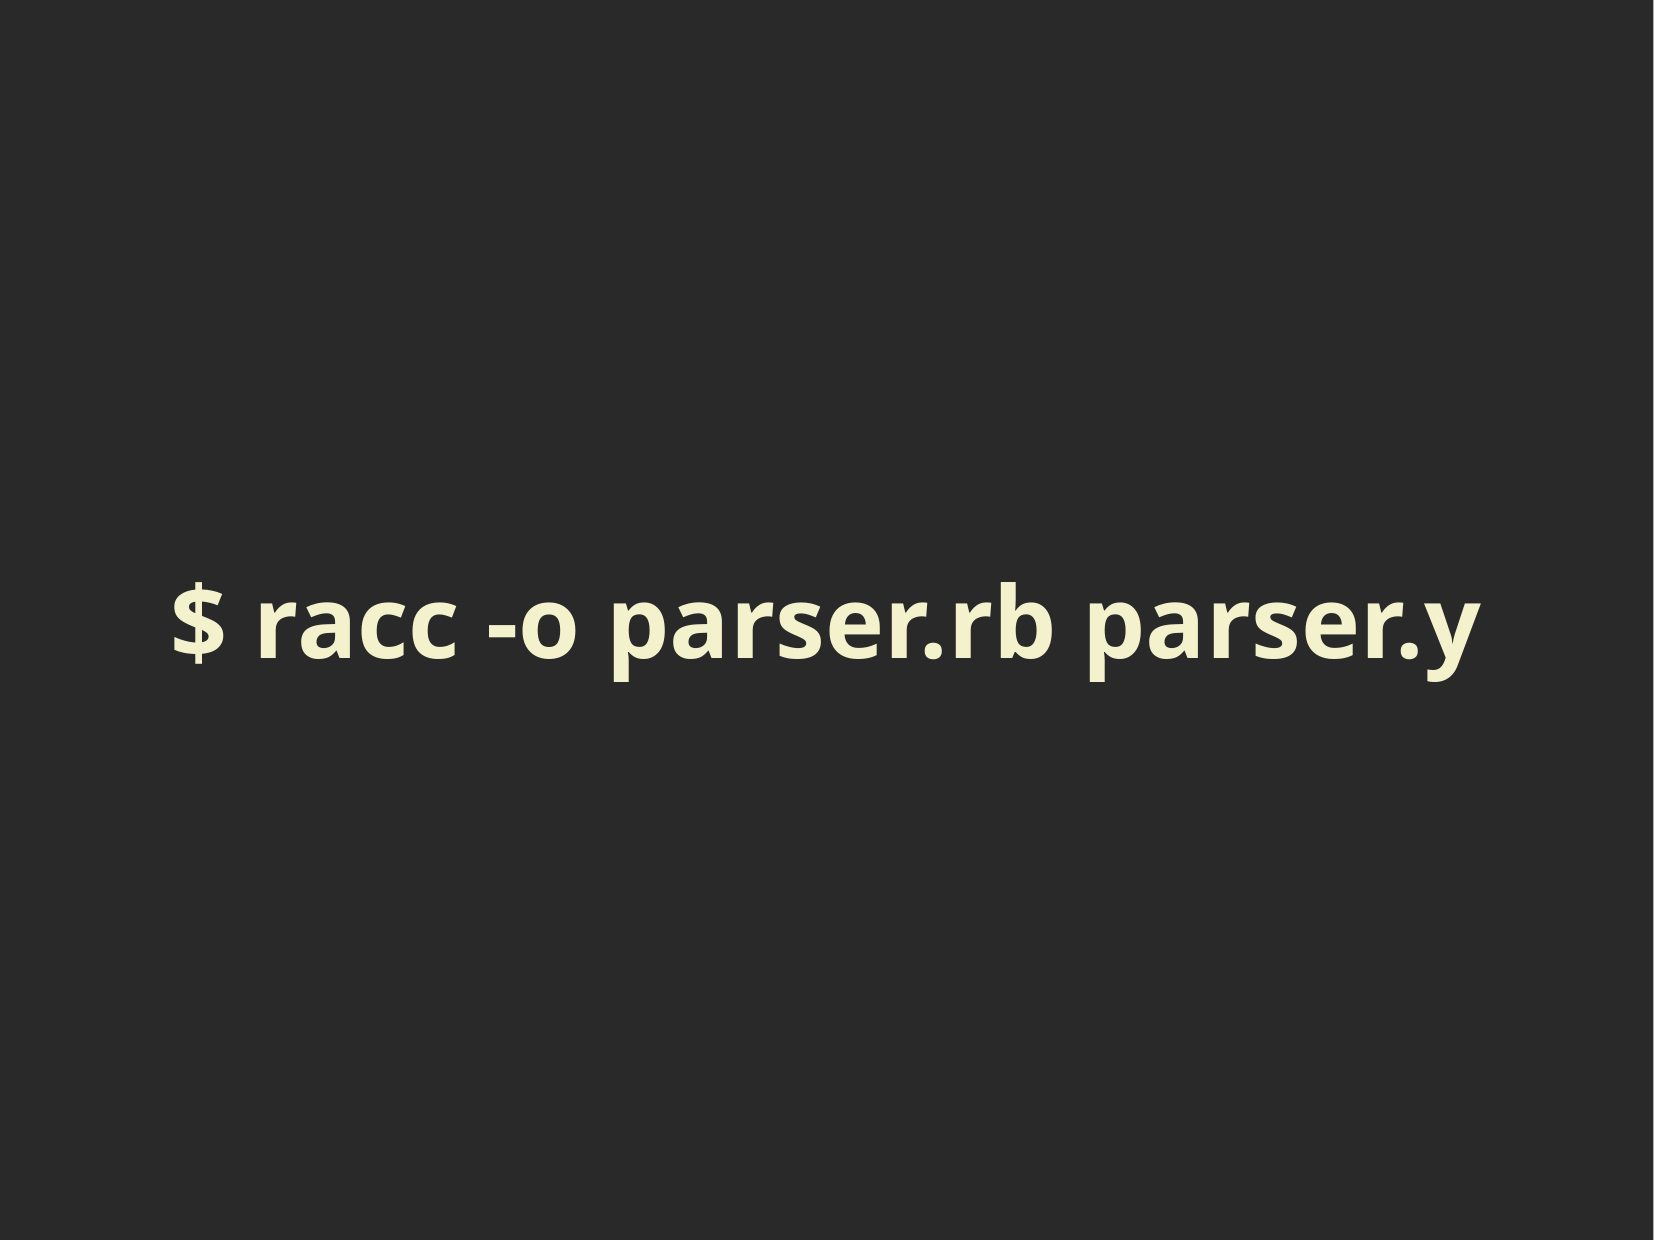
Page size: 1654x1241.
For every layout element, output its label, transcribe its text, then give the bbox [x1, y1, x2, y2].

subtitle $ racc -o parser.rb parser.y [82, 140, 1571, 1101]
